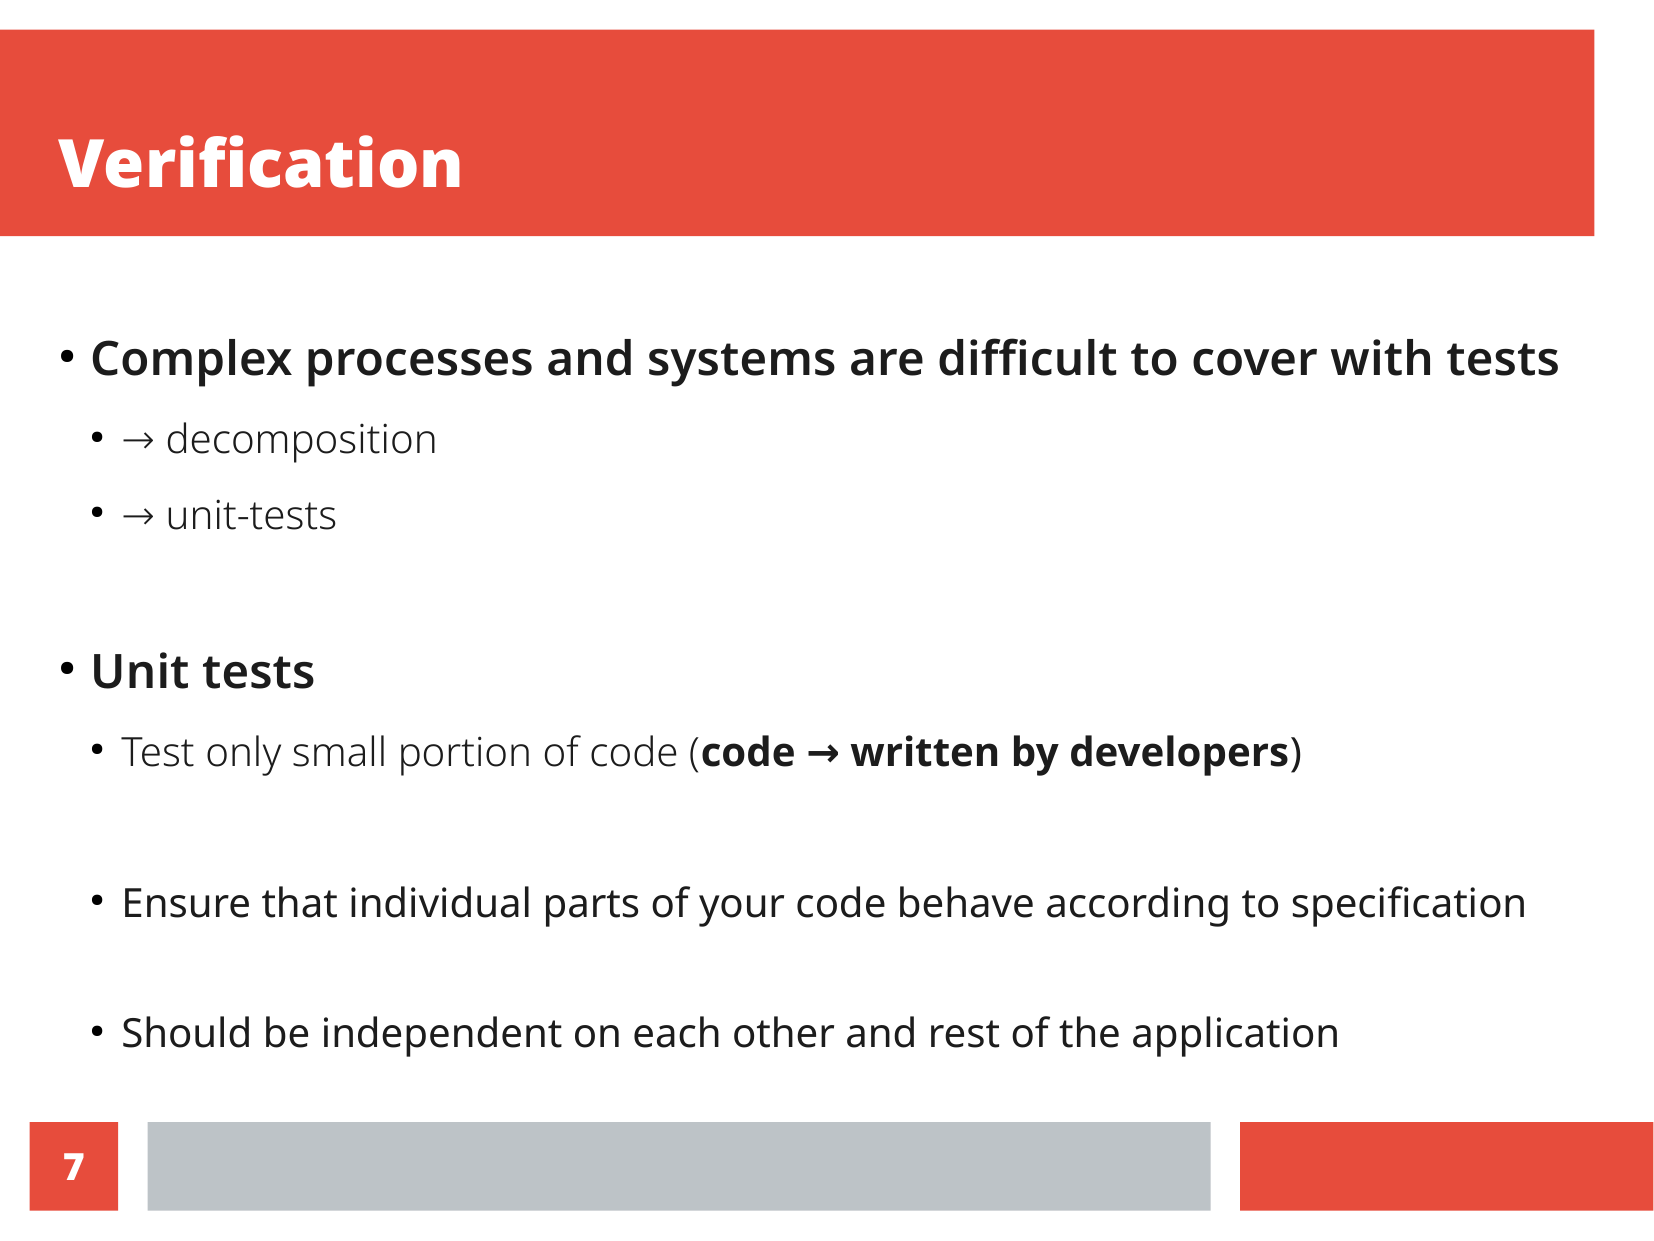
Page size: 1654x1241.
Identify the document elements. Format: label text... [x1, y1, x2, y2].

list Complex processes and systems are difficult to cover with tests → decomposition → unit-tests Unit tests Test only small portion of code (code → written by developers) Ensure that individual parts of your code behave according to specification Should be independent on each other and rest of the application [59, 324, 1565, 1093]
title Verification [59, 59, 1595, 207]
